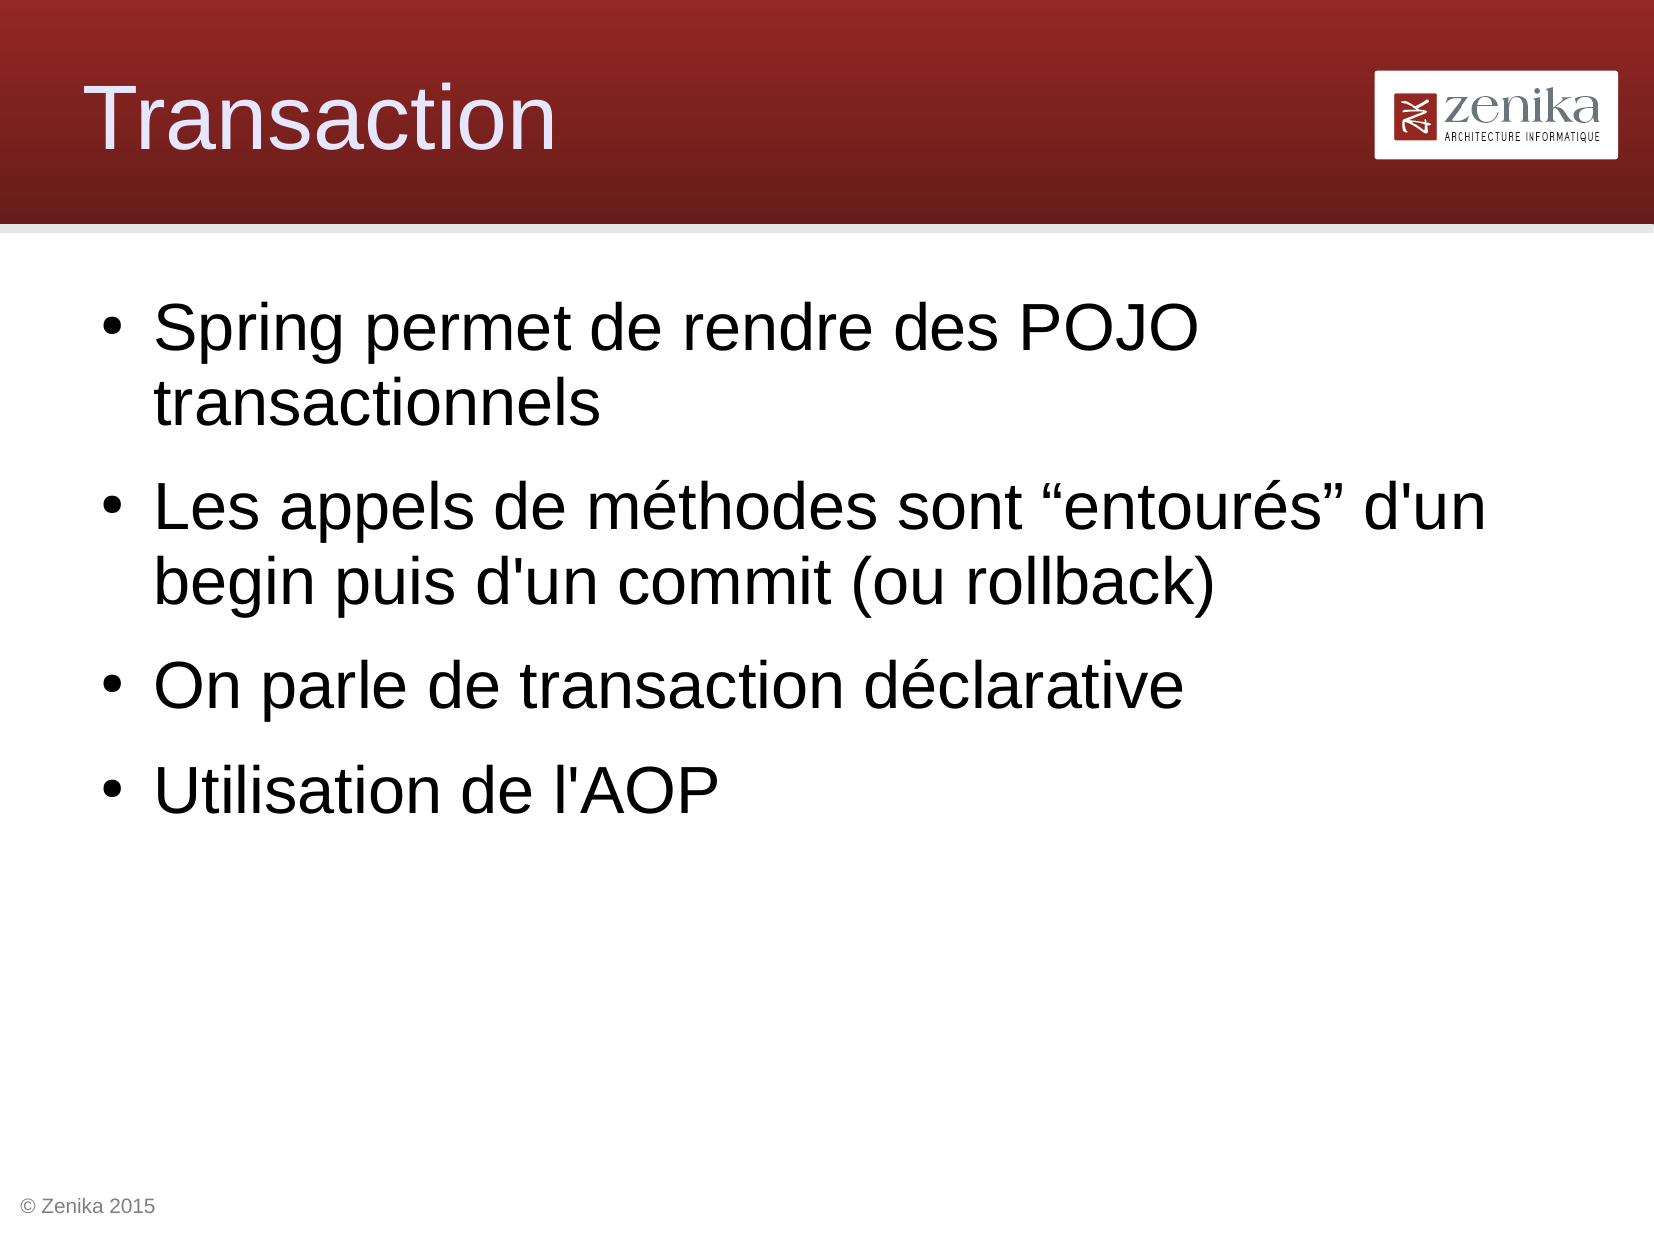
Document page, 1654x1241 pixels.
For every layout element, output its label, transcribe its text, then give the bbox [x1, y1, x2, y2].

list Spring permet de rendre des POJO transactionnels Les appels de méthodes sont “entourés” d'un begin puis d'un commit (ou rollback) On parle de transaction déclarative Utilisation de l'AOP [82, 290, 1538, 1010]
picture [1571, 82, 1600, 149]
title Transaction [82, 13, 1571, 222]
